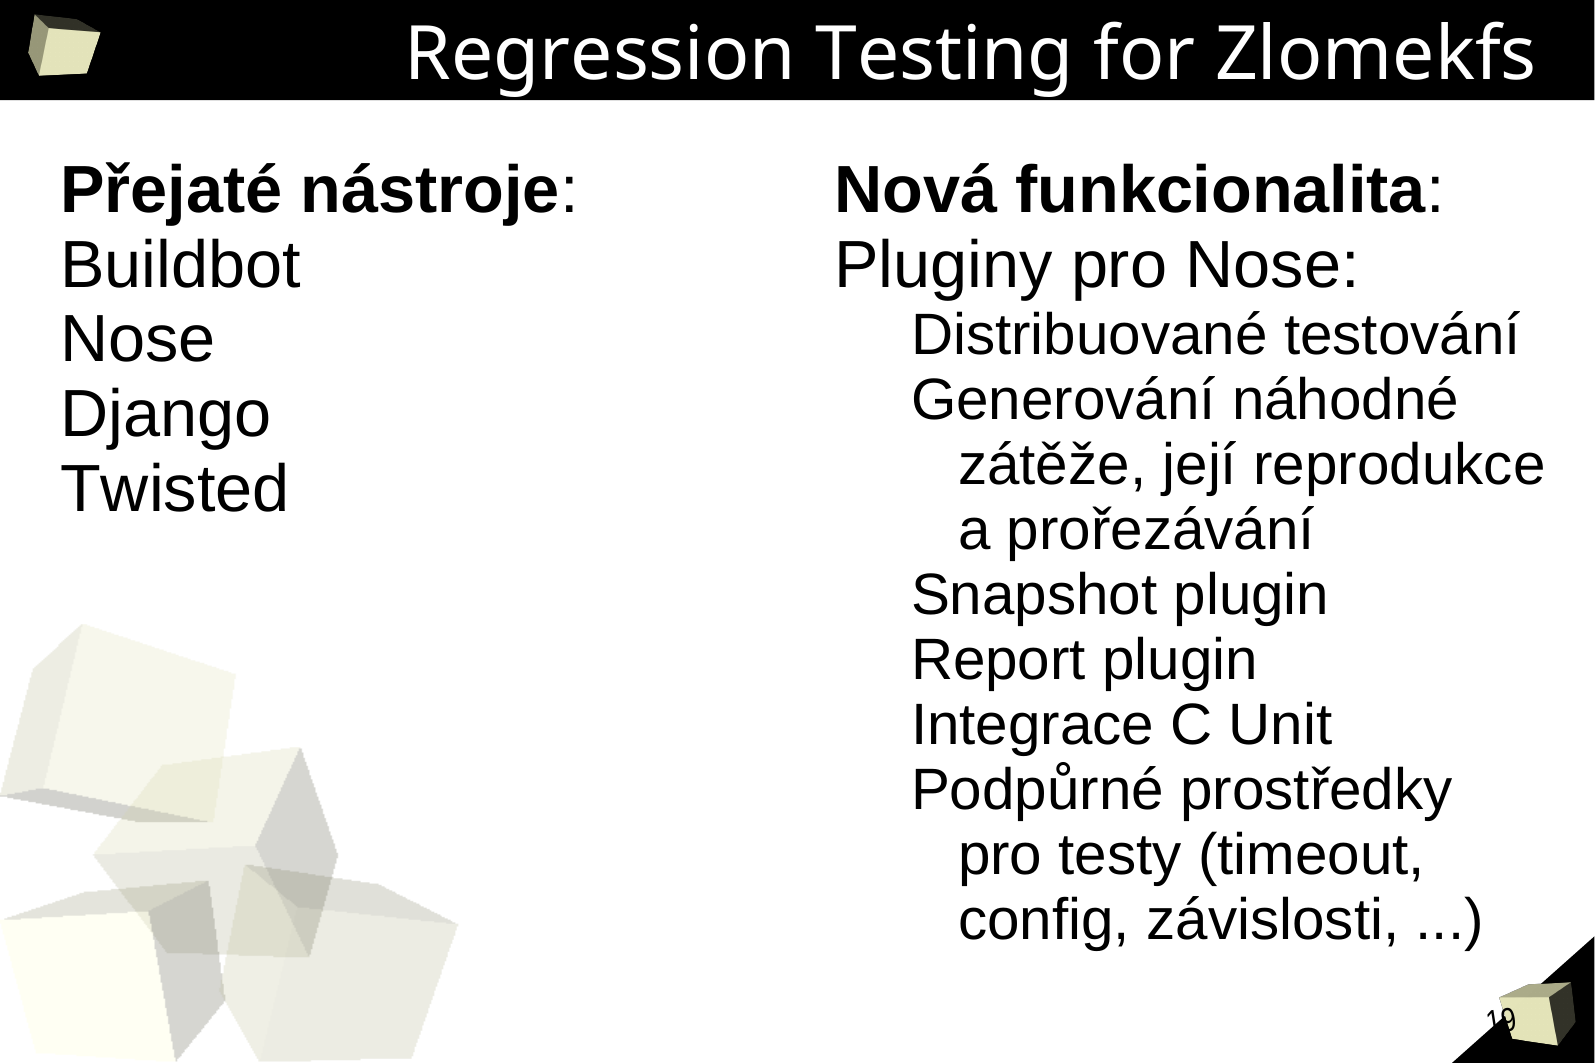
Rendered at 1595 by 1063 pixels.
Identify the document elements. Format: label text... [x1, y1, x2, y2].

list Přejaté nástroje: Buildbot Nose Django Twisted [42, 151, 780, 1041]
list Nová funkcionalita: Pluginy pro Nose: Distribuované testování Generování náhodné zátěže, její reprodukce a prořezávání Snapshot plugin Report plugin Integrace C Unit Podpůrné prostředky pro testy (timeout, config, závislosti, ...) [816, 151, 1554, 1026]
picture [0, 623, 460, 1063]
title Regression Testing for Zlomekfs [113, 0, 1538, 106]
